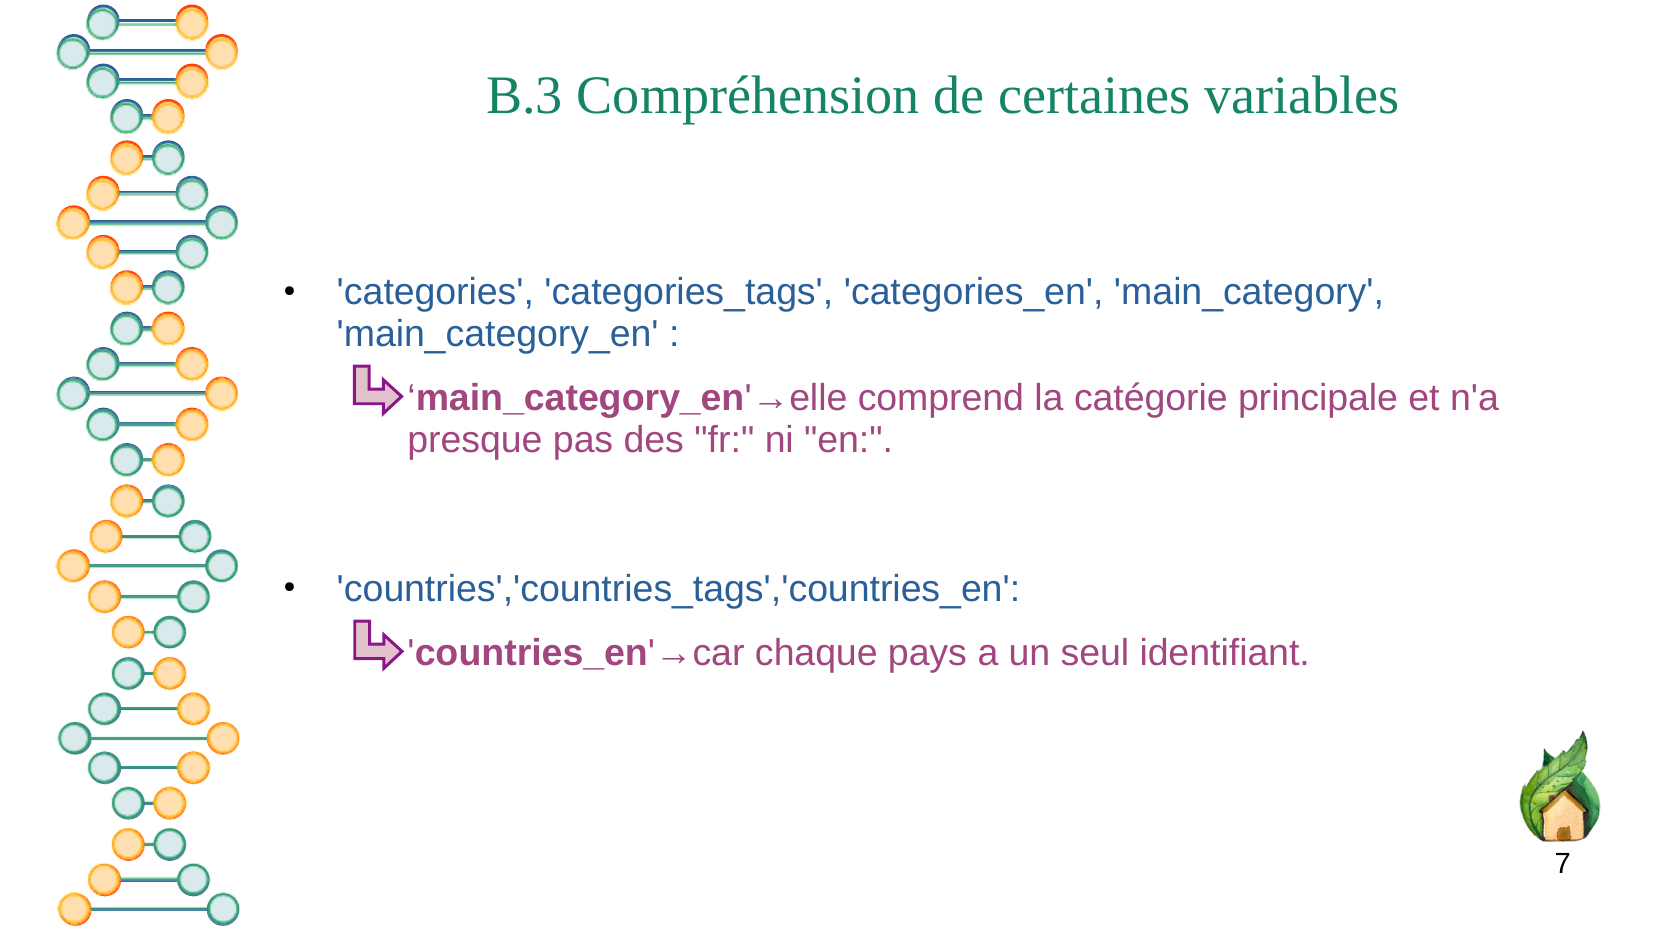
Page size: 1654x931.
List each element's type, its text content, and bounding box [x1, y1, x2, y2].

text_box [354, 366, 402, 414]
picture [1500, 726, 1619, 845]
list 'categories', 'categories_tags', 'categories_en', 'main_category', 'main_category_en' : ‘main_category_en'→elle comprend la catégorie principale et n'a presque pas des "fr:" ni "en:". 'countries','countries_tags','countries_en': 'countries_en'→car chaque pays a un seul identifiant. [351, 206, 1595, 747]
text_box [354, 621, 403, 669]
picture [0, 0, 351, 931]
title B.3 Compréhension de certaines variables [351, 64, 1573, 172]
